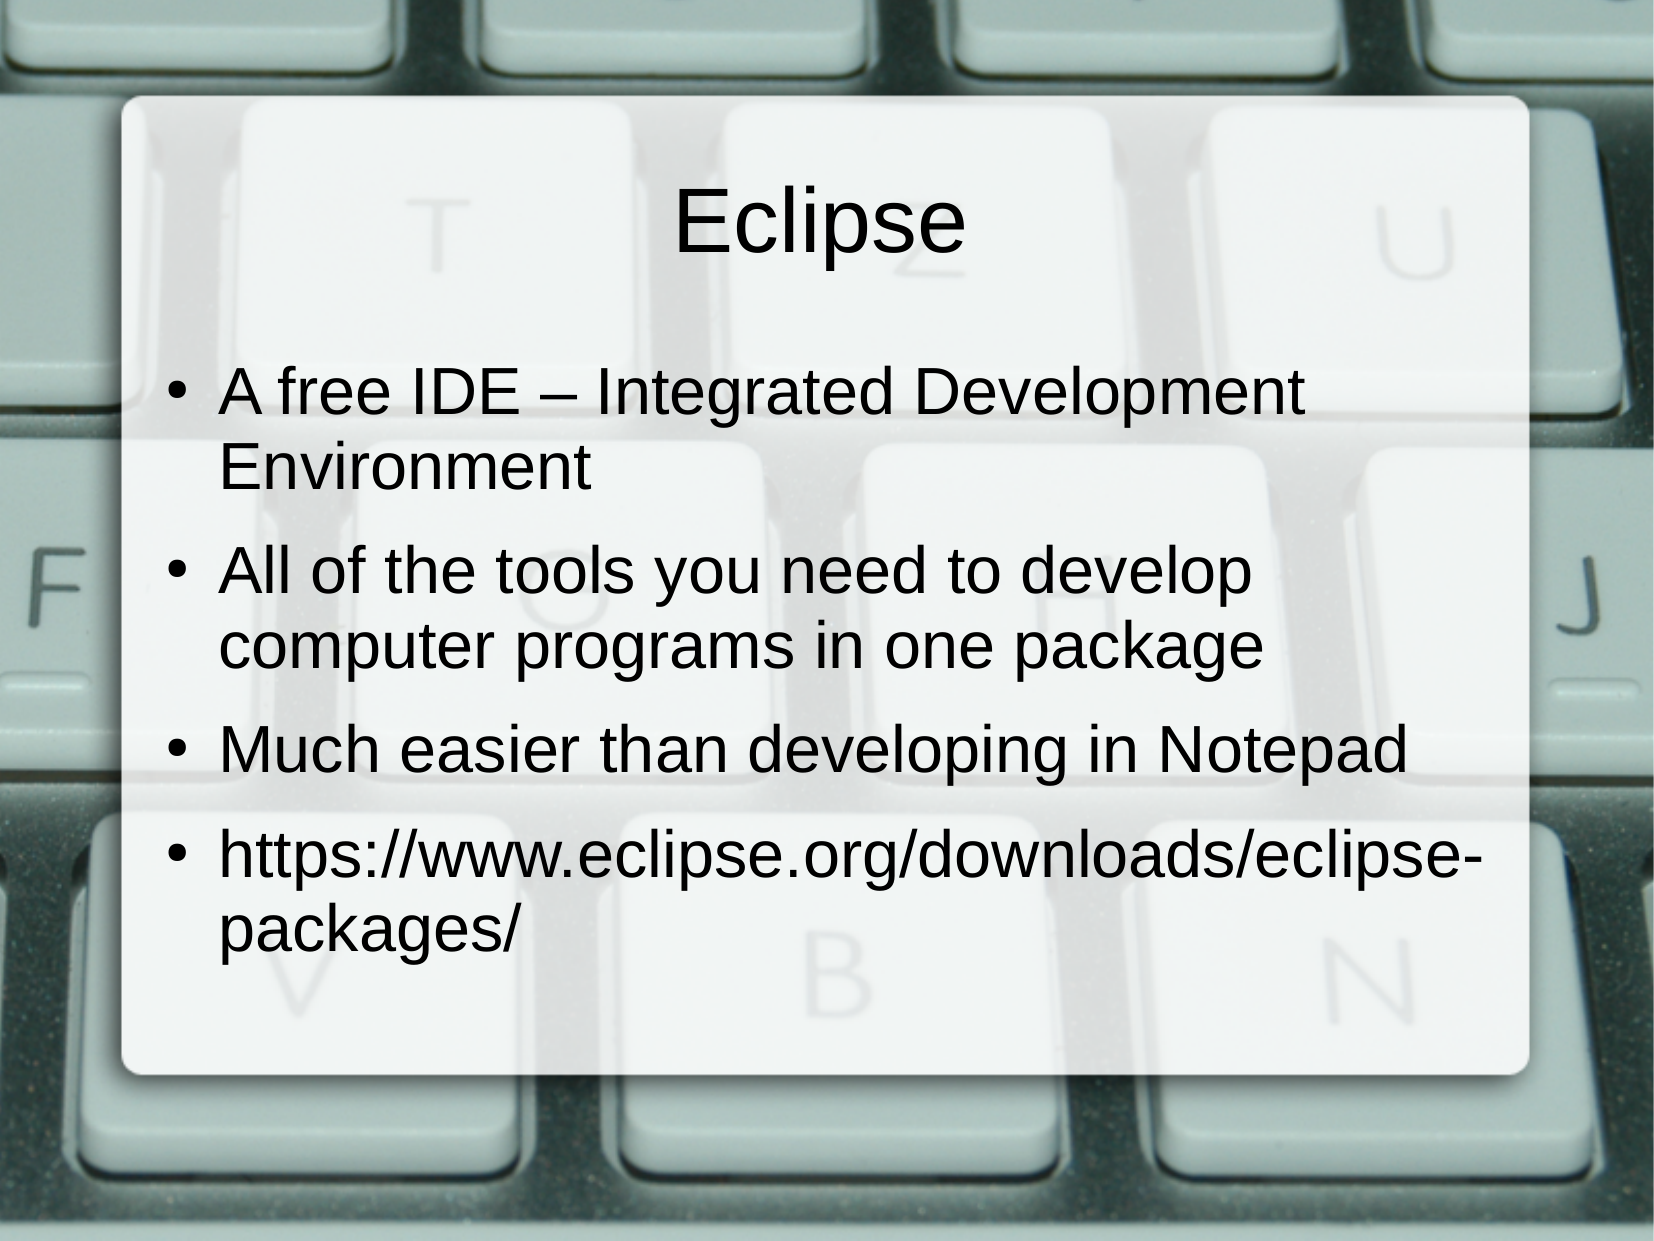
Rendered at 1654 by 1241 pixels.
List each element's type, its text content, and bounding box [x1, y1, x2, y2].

title Eclipse [135, 117, 1506, 325]
list A free IDE – Integrated Development Environment All of the tools you need to develop computer programs in one package Much easier than developing in Notepad https://www.eclipse.org/downloads/eclipse-packages/ [147, 354, 1506, 1063]
picture [0, 0, 1654, 1241]
